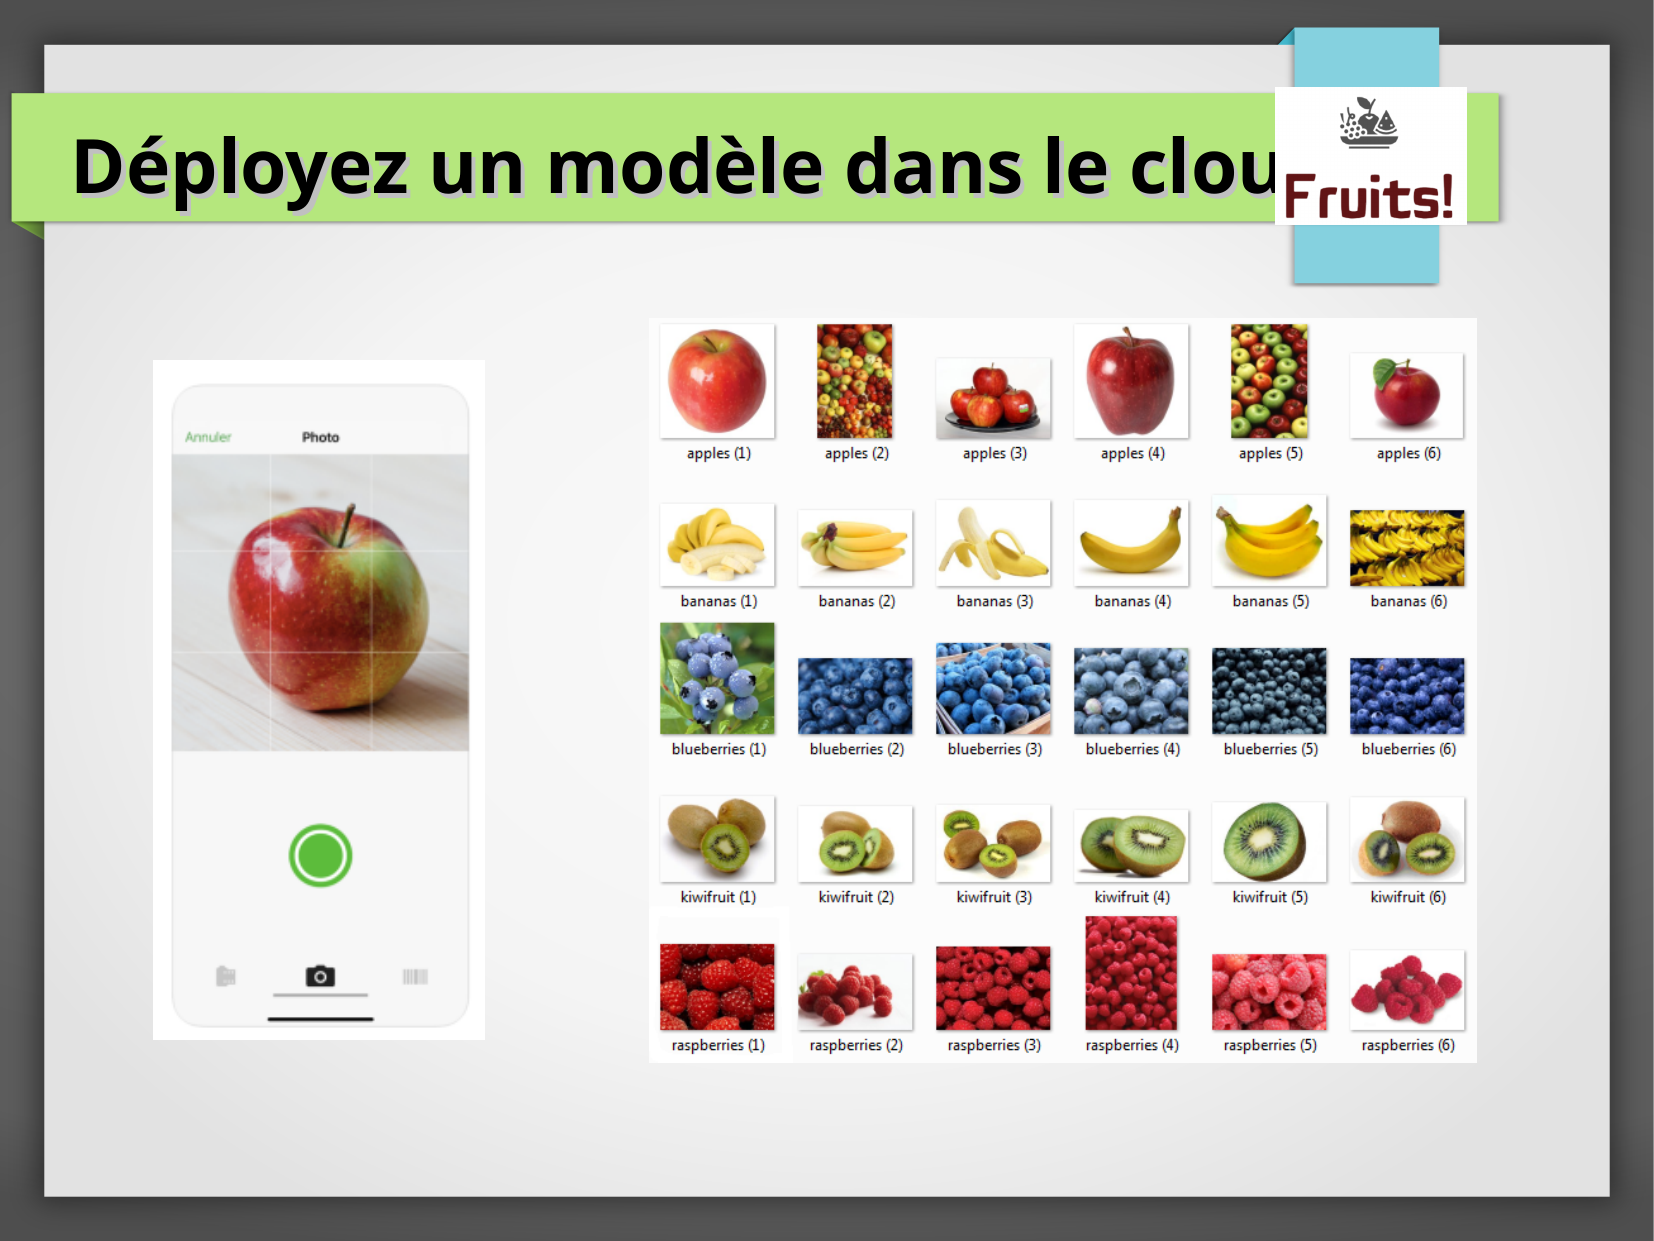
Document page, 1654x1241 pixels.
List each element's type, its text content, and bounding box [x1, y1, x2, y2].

title Déployez un modèle dans le cloud [70, 81, 1406, 249]
picture [0, 0, 1654, 1241]
